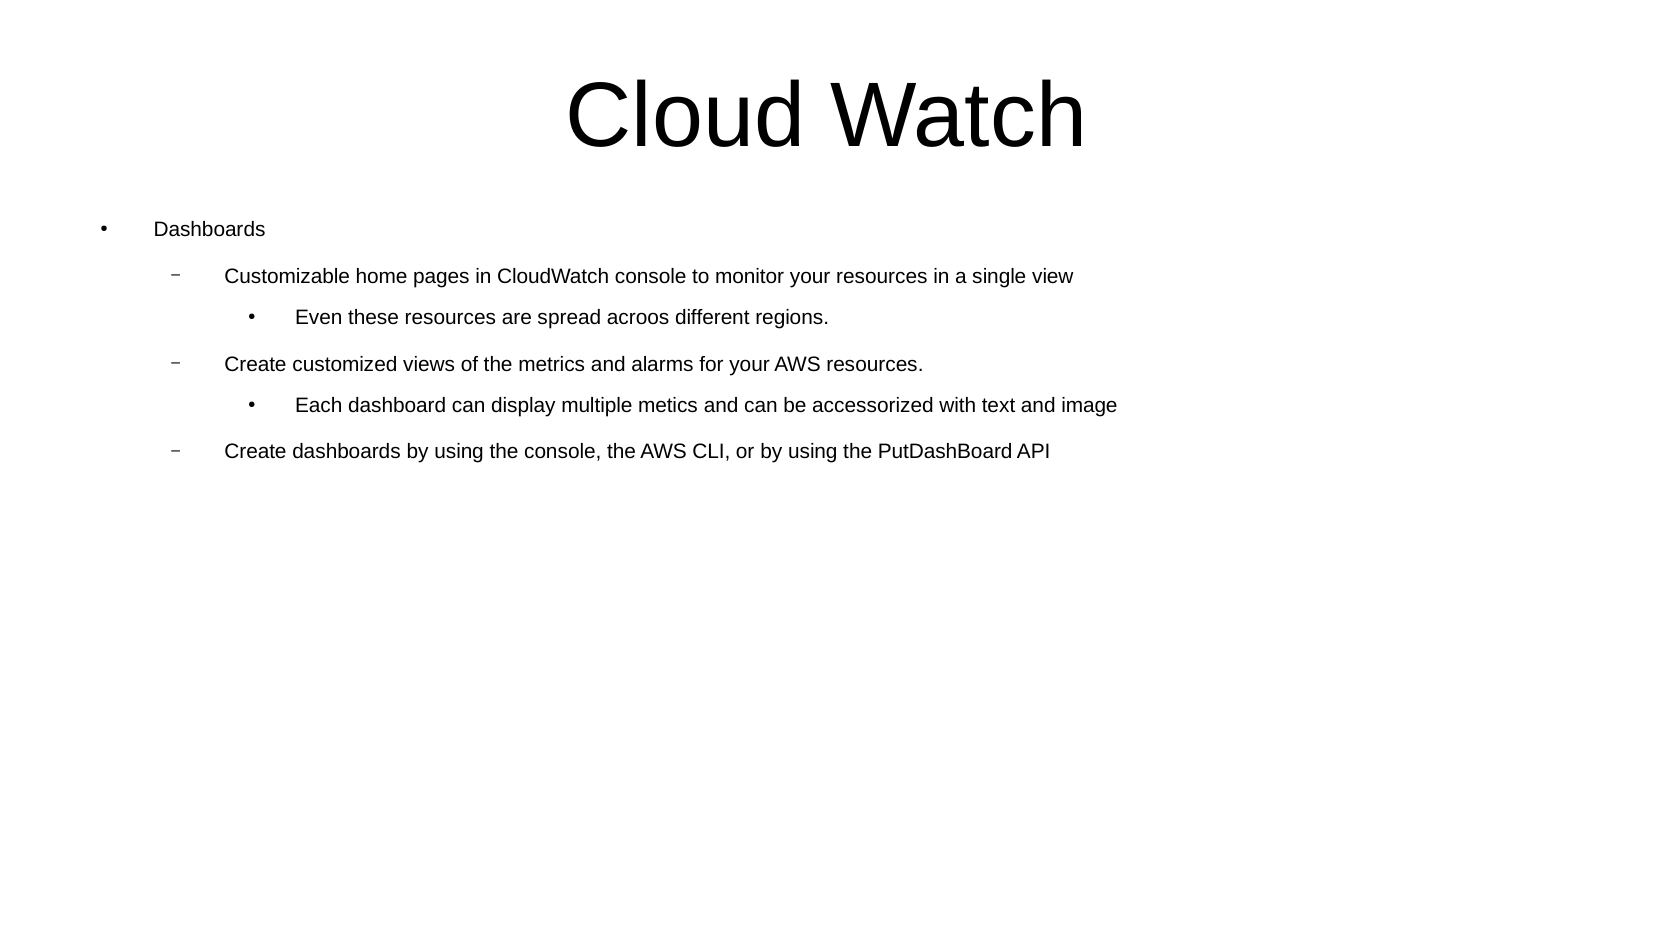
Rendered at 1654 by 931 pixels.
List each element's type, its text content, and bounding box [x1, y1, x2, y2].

title Cloud Watch [82, 37, 1571, 193]
list Dashboards Customizable home pages in CloudWatch console to monitor your resources in a single view Even these resources are spread acroos different regions. Create customized views of the metrics and alarms for your AWS resources. Each dashboard can display multiple metics and can be accessorized with text and image Create dashboards by using the console, the AWS CLI, or by using the PutDashBoard API [82, 217, 1621, 901]
